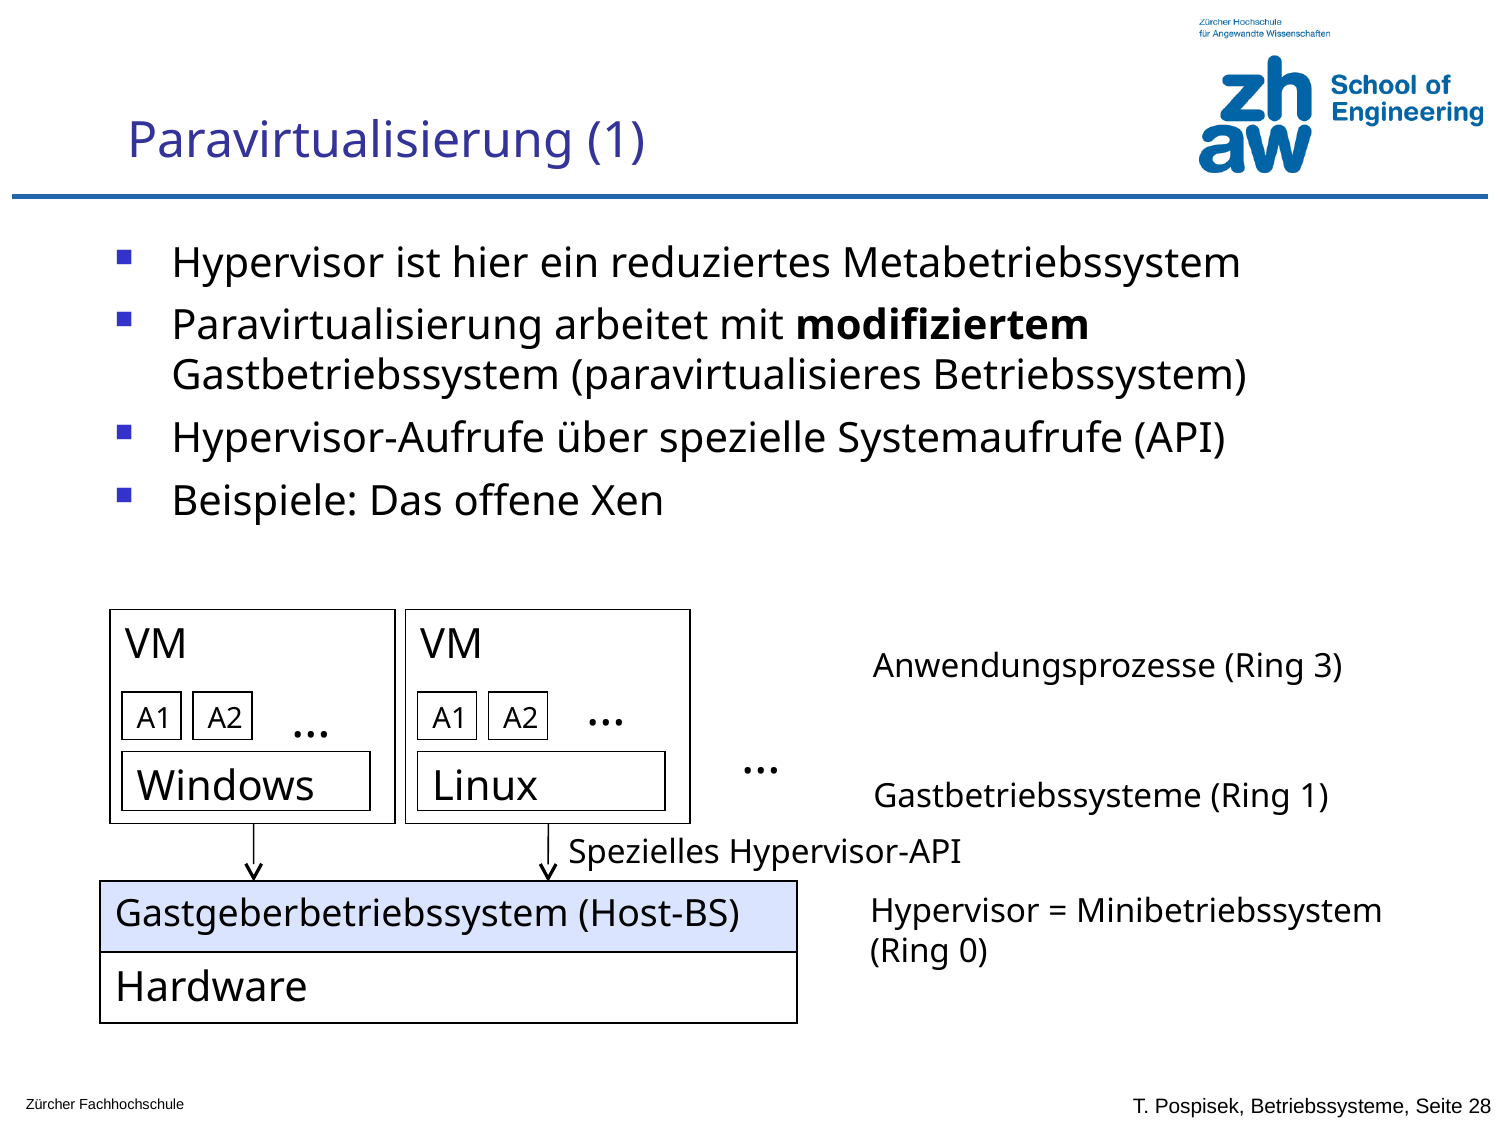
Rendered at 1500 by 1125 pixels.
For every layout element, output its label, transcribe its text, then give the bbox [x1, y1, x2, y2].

list Hypervisor ist hier ein reduziertes Metabetriebssystem Paravirtualisierung arbeitet mit modifiziertem Gastbetriebssystem (paravirtualisieres Betriebssystem) Hypervisor-Aufrufe über spezielle Systemaufrufe (API) Beispiele: Das offene Xen [99, 228, 1400, 556]
text_box … [276, 680, 346, 756]
text_box A2 [192, 692, 252, 740]
text_box A2 [488, 691, 548, 740]
text_box Spezielles Hypervisor-API [553, 822, 978, 878]
text_box Anwendungsprozesse (Ring 3) [858, 636, 1359, 692]
picture [1199, 19, 1483, 173]
text_box Hardware [100, 953, 798, 1024]
text_box … [572, 668, 642, 744]
text_box Gastbetriebssysteme (Ring 1) [858, 766, 1345, 822]
text_box A1 [121, 692, 181, 740]
text_box A1 [417, 691, 477, 740]
text_box Linux [417, 751, 666, 811]
title Paravirtualisierung (1) [112, 50, 1391, 175]
text_box Gastgeberbetriebssystem (Host-BS) [100, 881, 798, 953]
text_box Windows [121, 751, 370, 811]
text_box VM [110, 609, 395, 824]
text_box VM [405, 609, 691, 824]
text_box Hypervisor = Minibetriebssystem (Ring 0) [855, 881, 1408, 977]
text_box … [726, 716, 797, 791]
